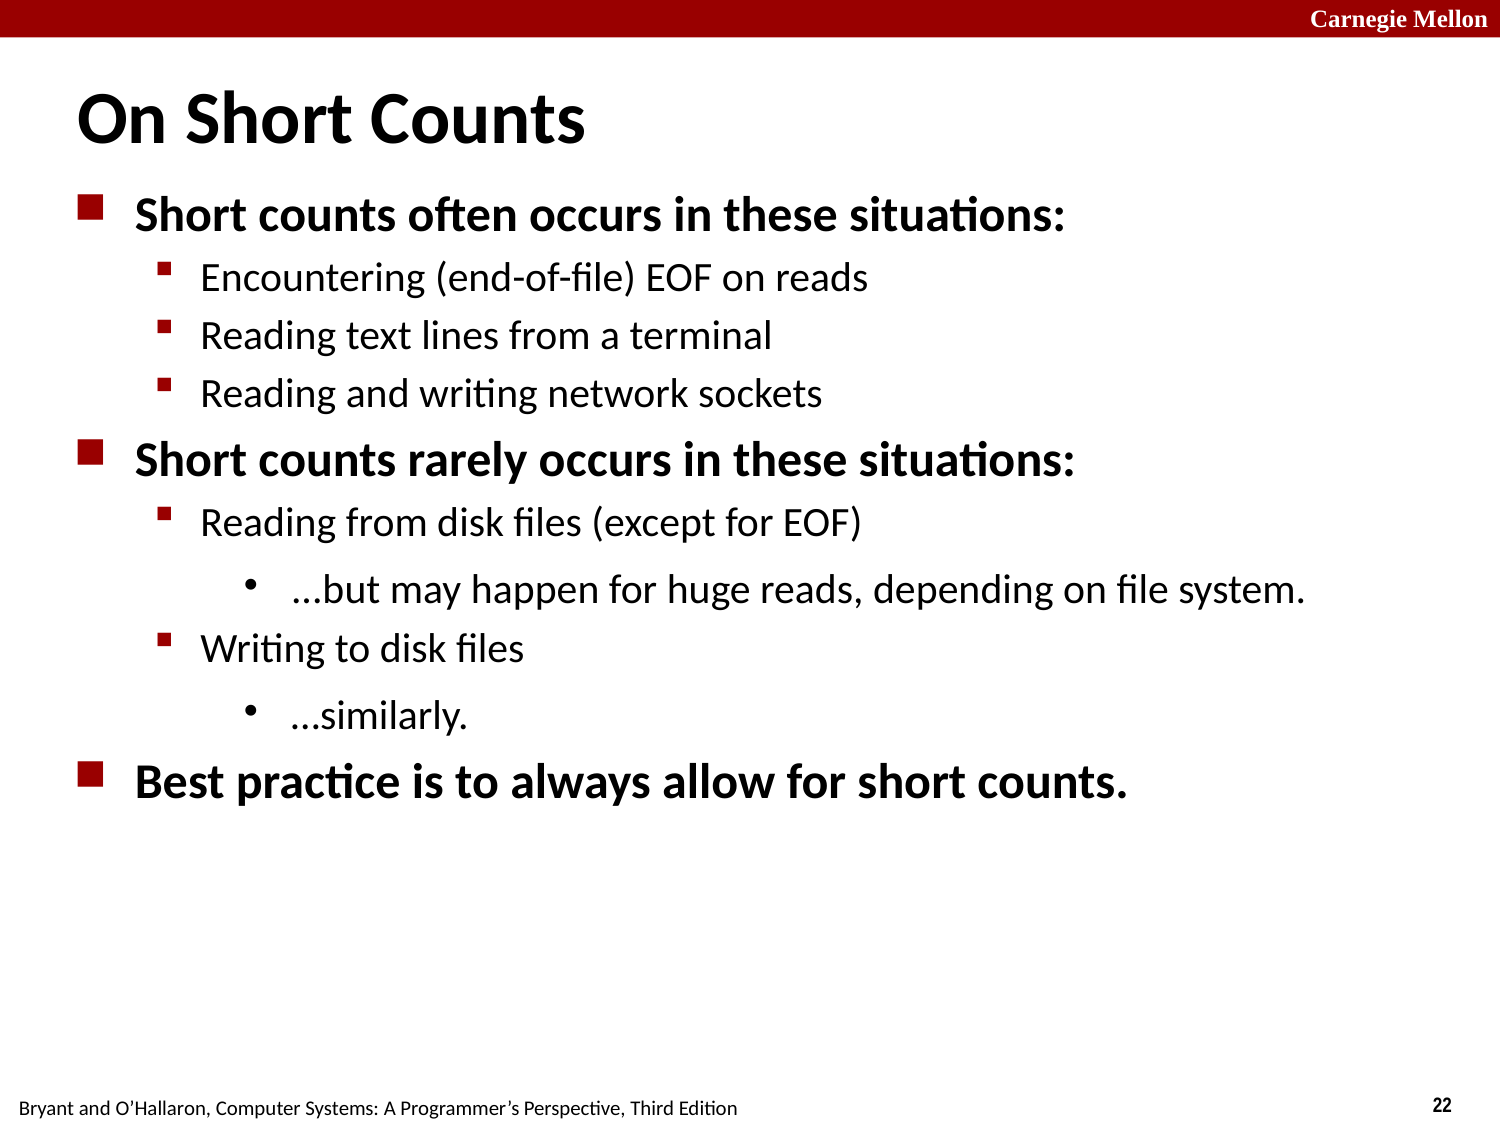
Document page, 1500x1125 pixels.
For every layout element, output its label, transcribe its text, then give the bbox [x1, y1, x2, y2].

text_box On Short Counts [62, 51, 1308, 177]
text_box Short counts often occurs in these situations: Encountering (end-of-file) EOF on reads Reading text lines from a terminal Reading and writing network sockets Short counts rarely occurs in these situations: Reading from disk files (except for EOF) ...but may happen for huge reads, depending on file system. Writing to disk files …similarly. Best practice is to always allow for short counts. [63, 173, 1359, 990]
